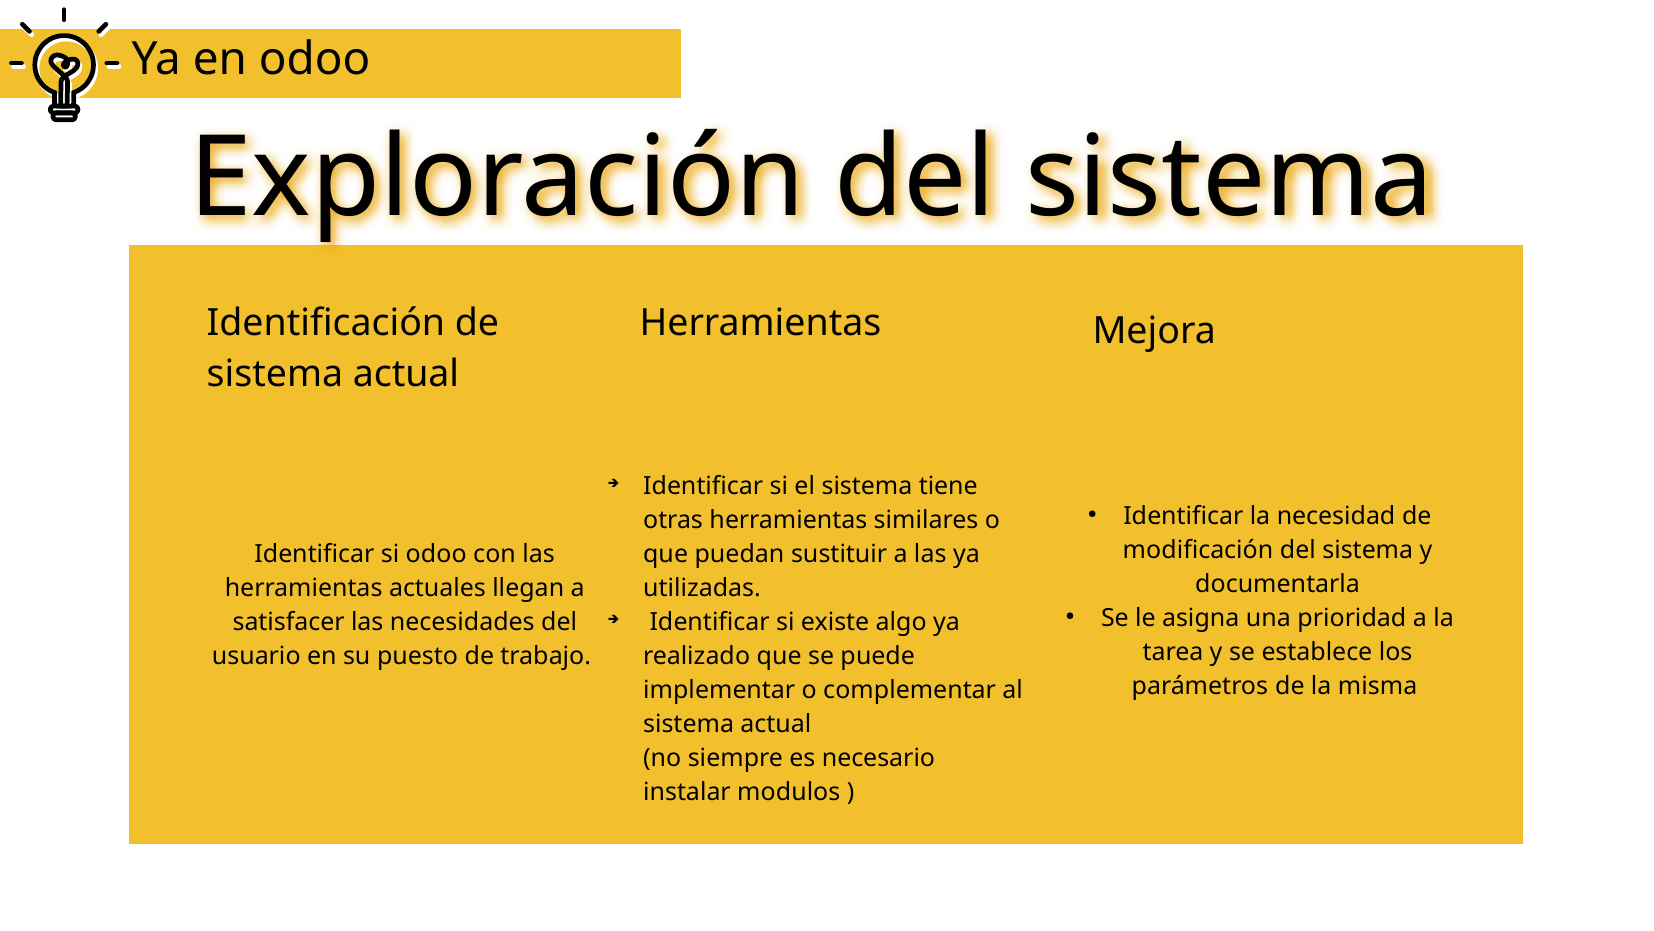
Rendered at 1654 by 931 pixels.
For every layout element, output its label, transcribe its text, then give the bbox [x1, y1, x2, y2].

text_box Identificar si el sistema tiene otras herramientas similares o que puedan sustituir a las ya utilizadas. Identificar si existe algo ya realizado que se puede implementar o complementar al sistema actual (no siempre es necesario instalar modulos ) [607, 467, 1028, 808]
title Identificación de sistema actual [206, 325, 522, 398]
title Mejora [1092, 325, 1408, 355]
title Ya en odoo [131, 16, 578, 97]
text_box Identificar si odoo con las herramientas actuales llegan a satisfacer las necesidades del usuario en su puesto de trabajo. [210, 484, 601, 723]
title Exploración del sistema [177, 18, 1477, 325]
text_box Identificar la necesidad de modificación del sistema y documentarla Se le asigna una prioridad a la tarea y se establece los parámetros de la misma [1065, 480, 1456, 719]
title Herramientas [629, 325, 945, 347]
